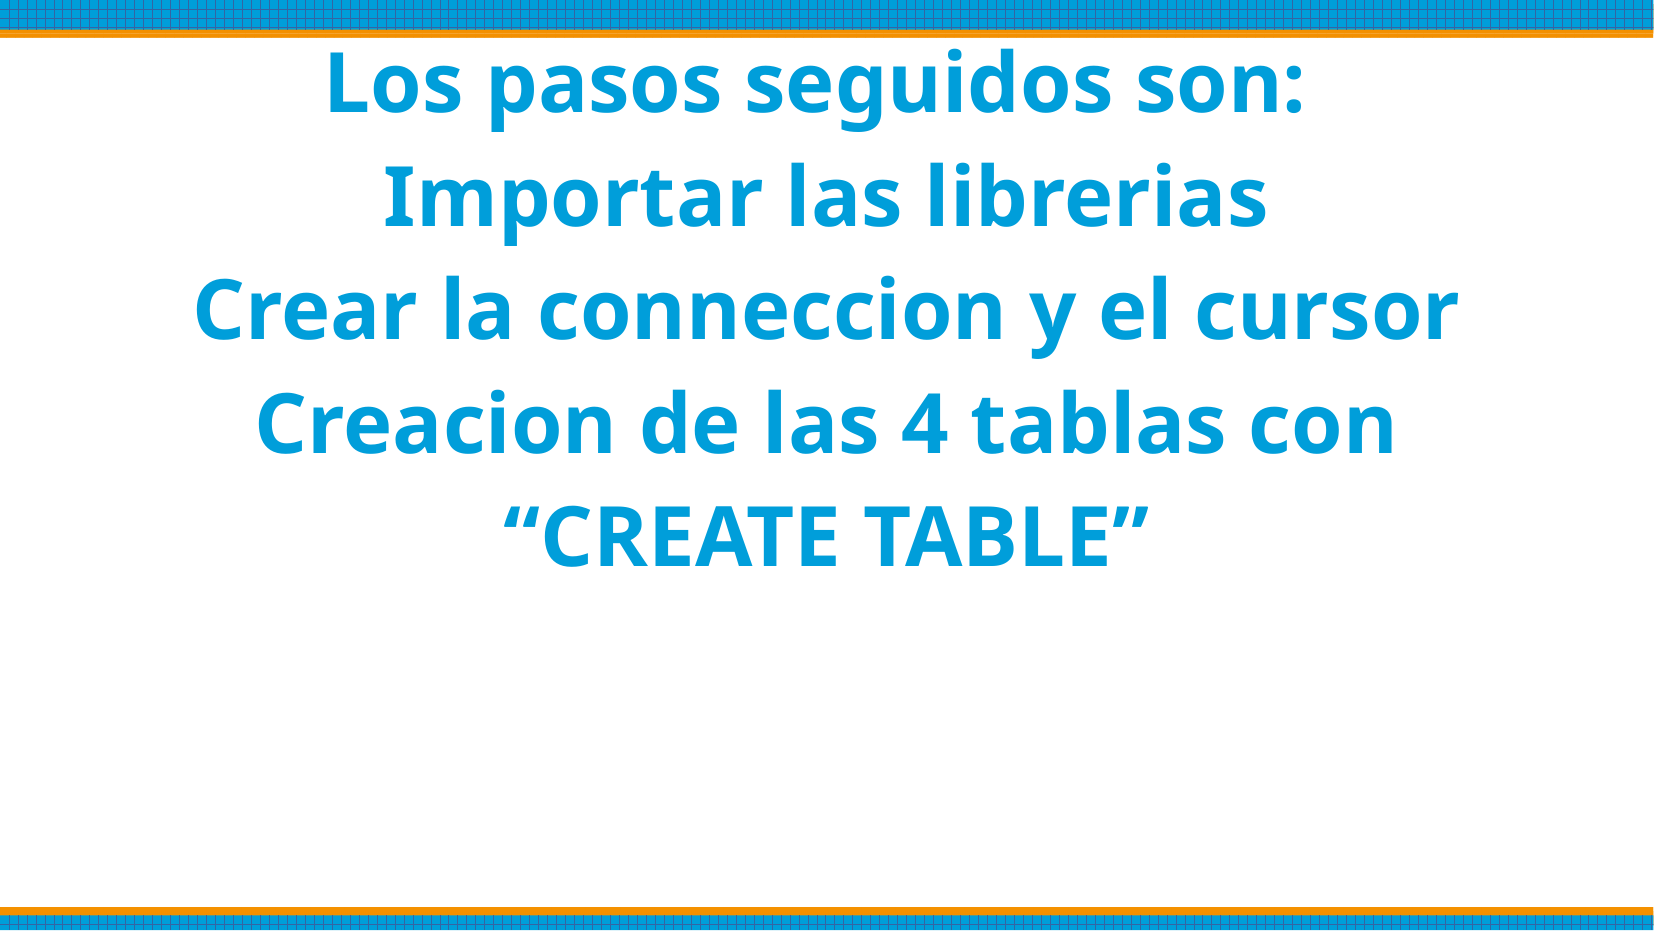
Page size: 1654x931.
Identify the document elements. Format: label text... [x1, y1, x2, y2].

subtitle Los pasos seguidos son: Importar las librerias Crear la conneccion y el cursor Creacion de las 4 tablas con “CREATE TABLE” [82, 23, 1571, 819]
